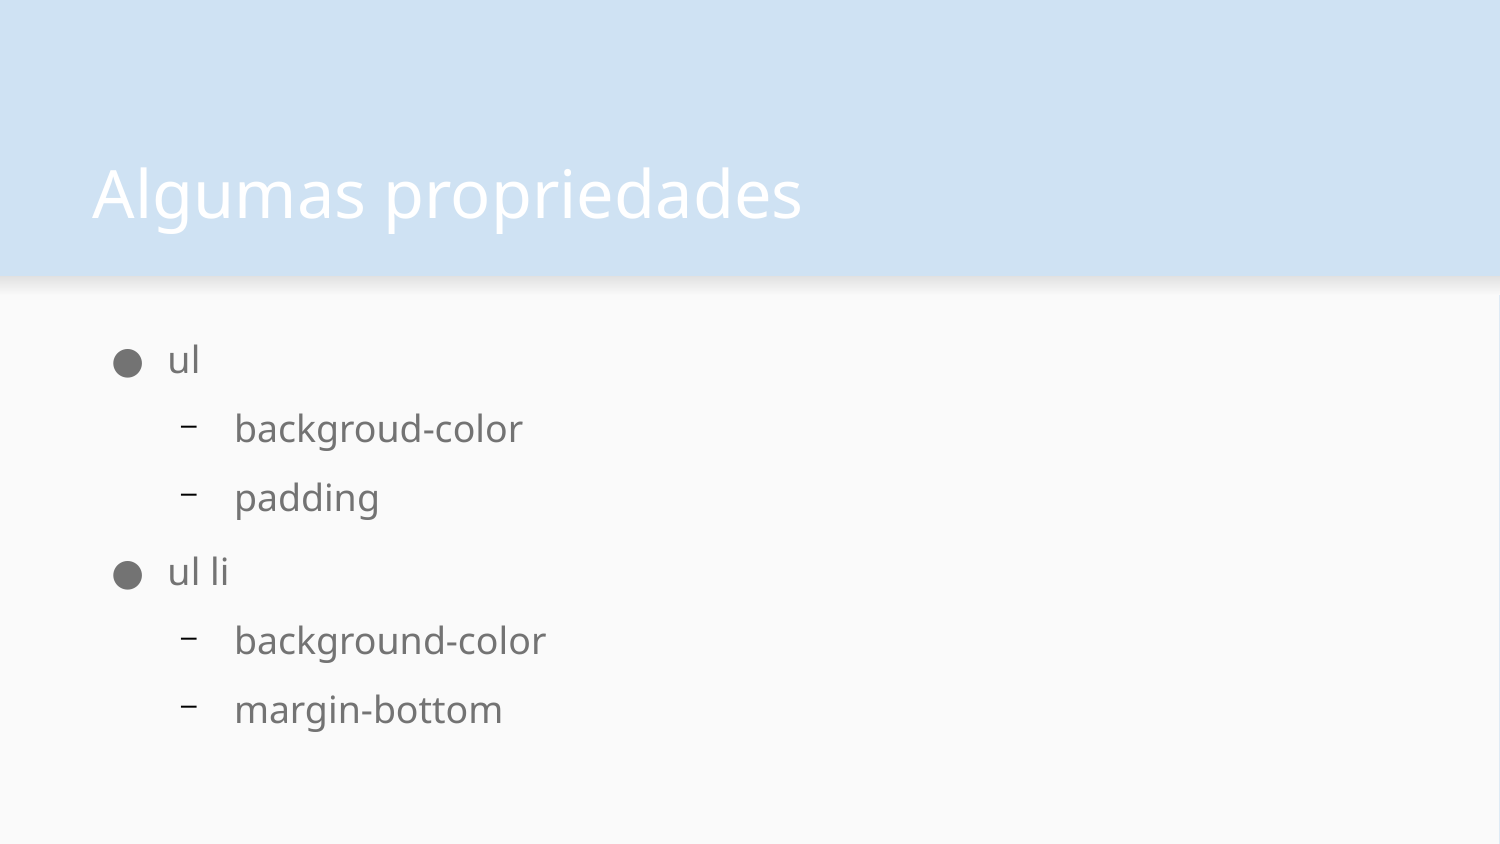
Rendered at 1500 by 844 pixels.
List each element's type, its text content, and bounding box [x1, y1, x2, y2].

title Algumas propriedades [77, 121, 1427, 248]
list ul backgroud-color padding ul li background-color margin-bottom [77, 314, 1427, 760]
